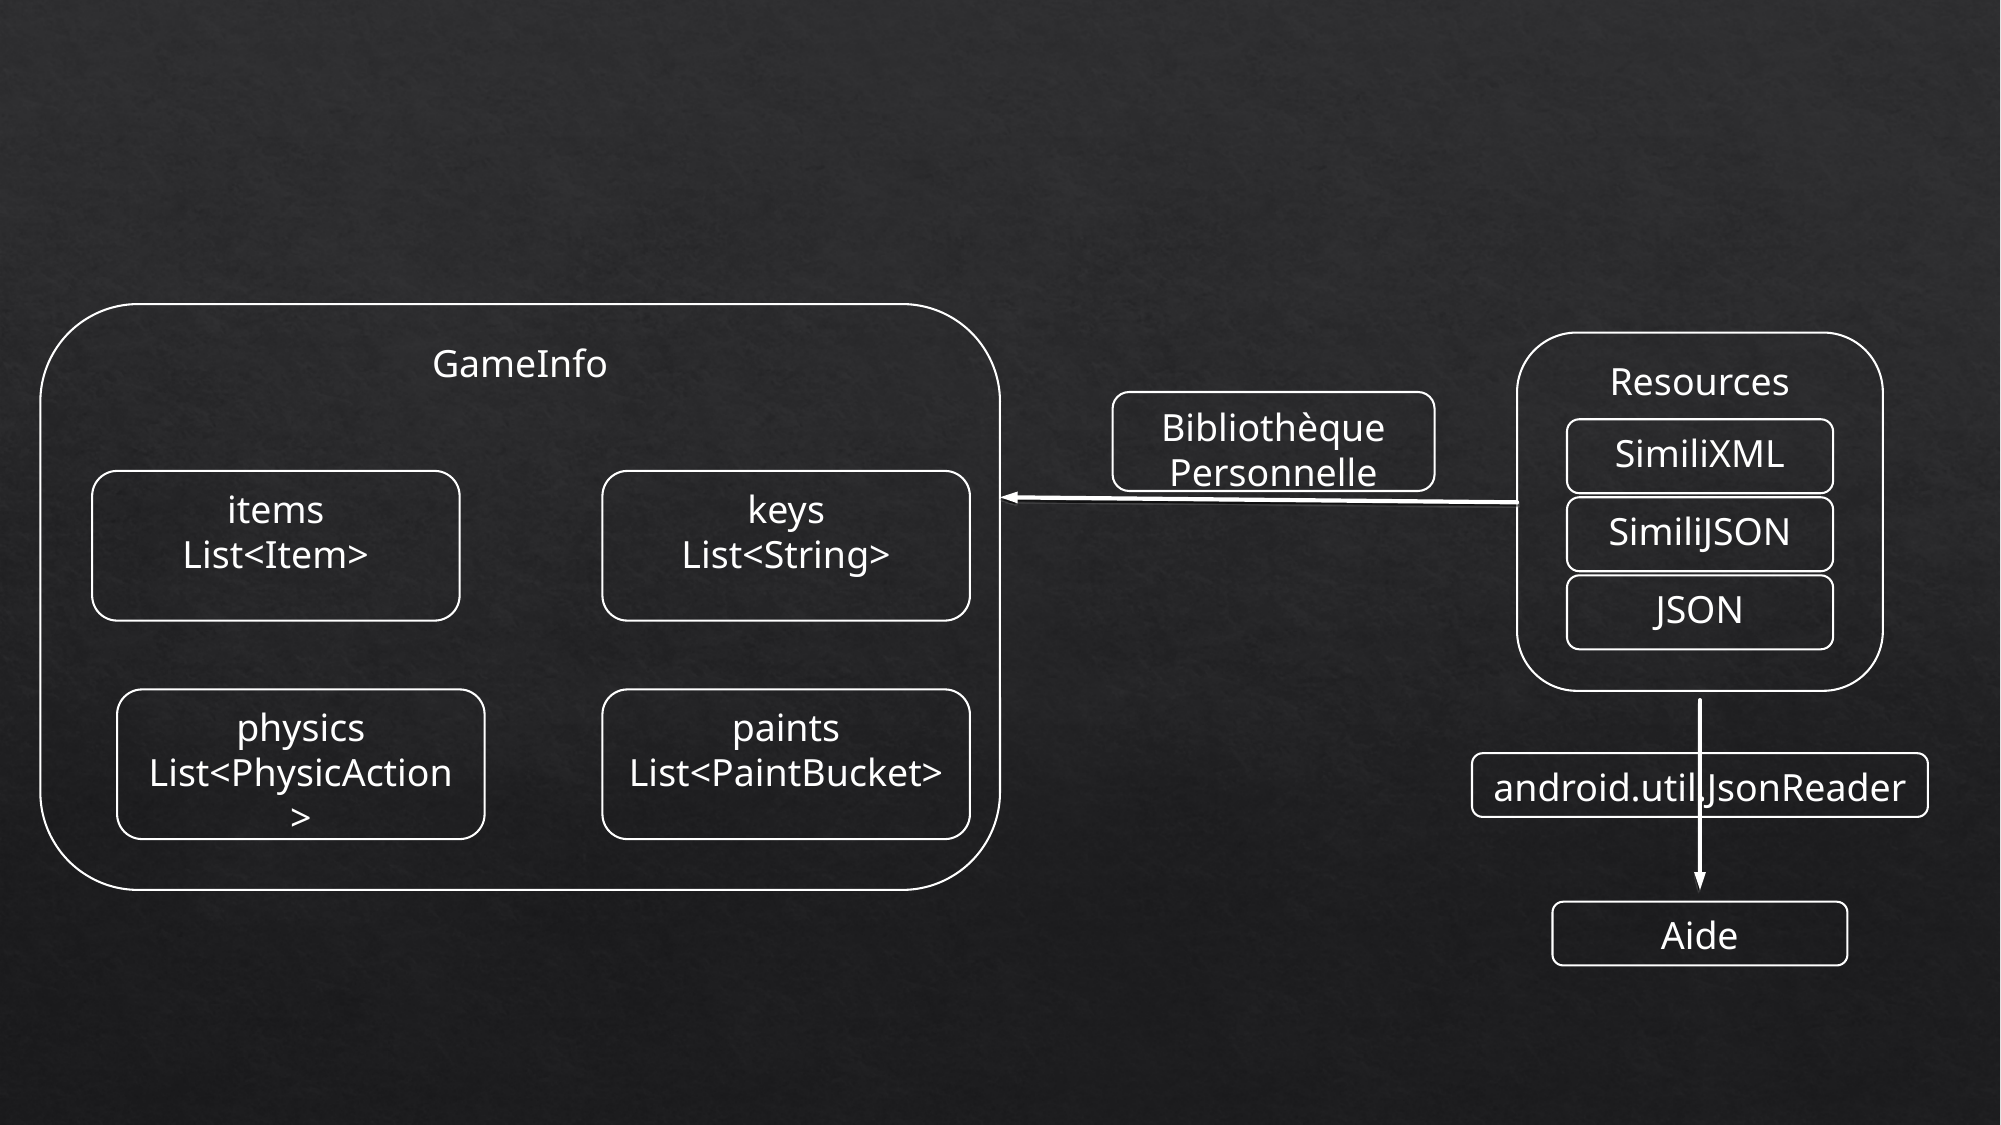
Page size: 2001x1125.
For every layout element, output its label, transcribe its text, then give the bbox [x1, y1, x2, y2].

text_box paints List<PaintBucket> [602, 689, 970, 840]
text_box items List<Item> [92, 470, 460, 621]
text_box physics List<PhysicAction> [117, 689, 485, 840]
text_box Aide [1552, 901, 1848, 966]
text_box SimiliXML [1566, 419, 1834, 494]
text_box SimiliJSON [1566, 497, 1834, 572]
text_box GameInfo [40, 304, 1000, 890]
text_box Bibliothèque Personnelle [1112, 392, 1435, 491]
text_box JSON [1566, 575, 1834, 650]
text_box keys List<String> [602, 470, 970, 621]
text_box android.util.JsonReader [1472, 753, 1928, 817]
text_box Resources [1517, 332, 1883, 691]
